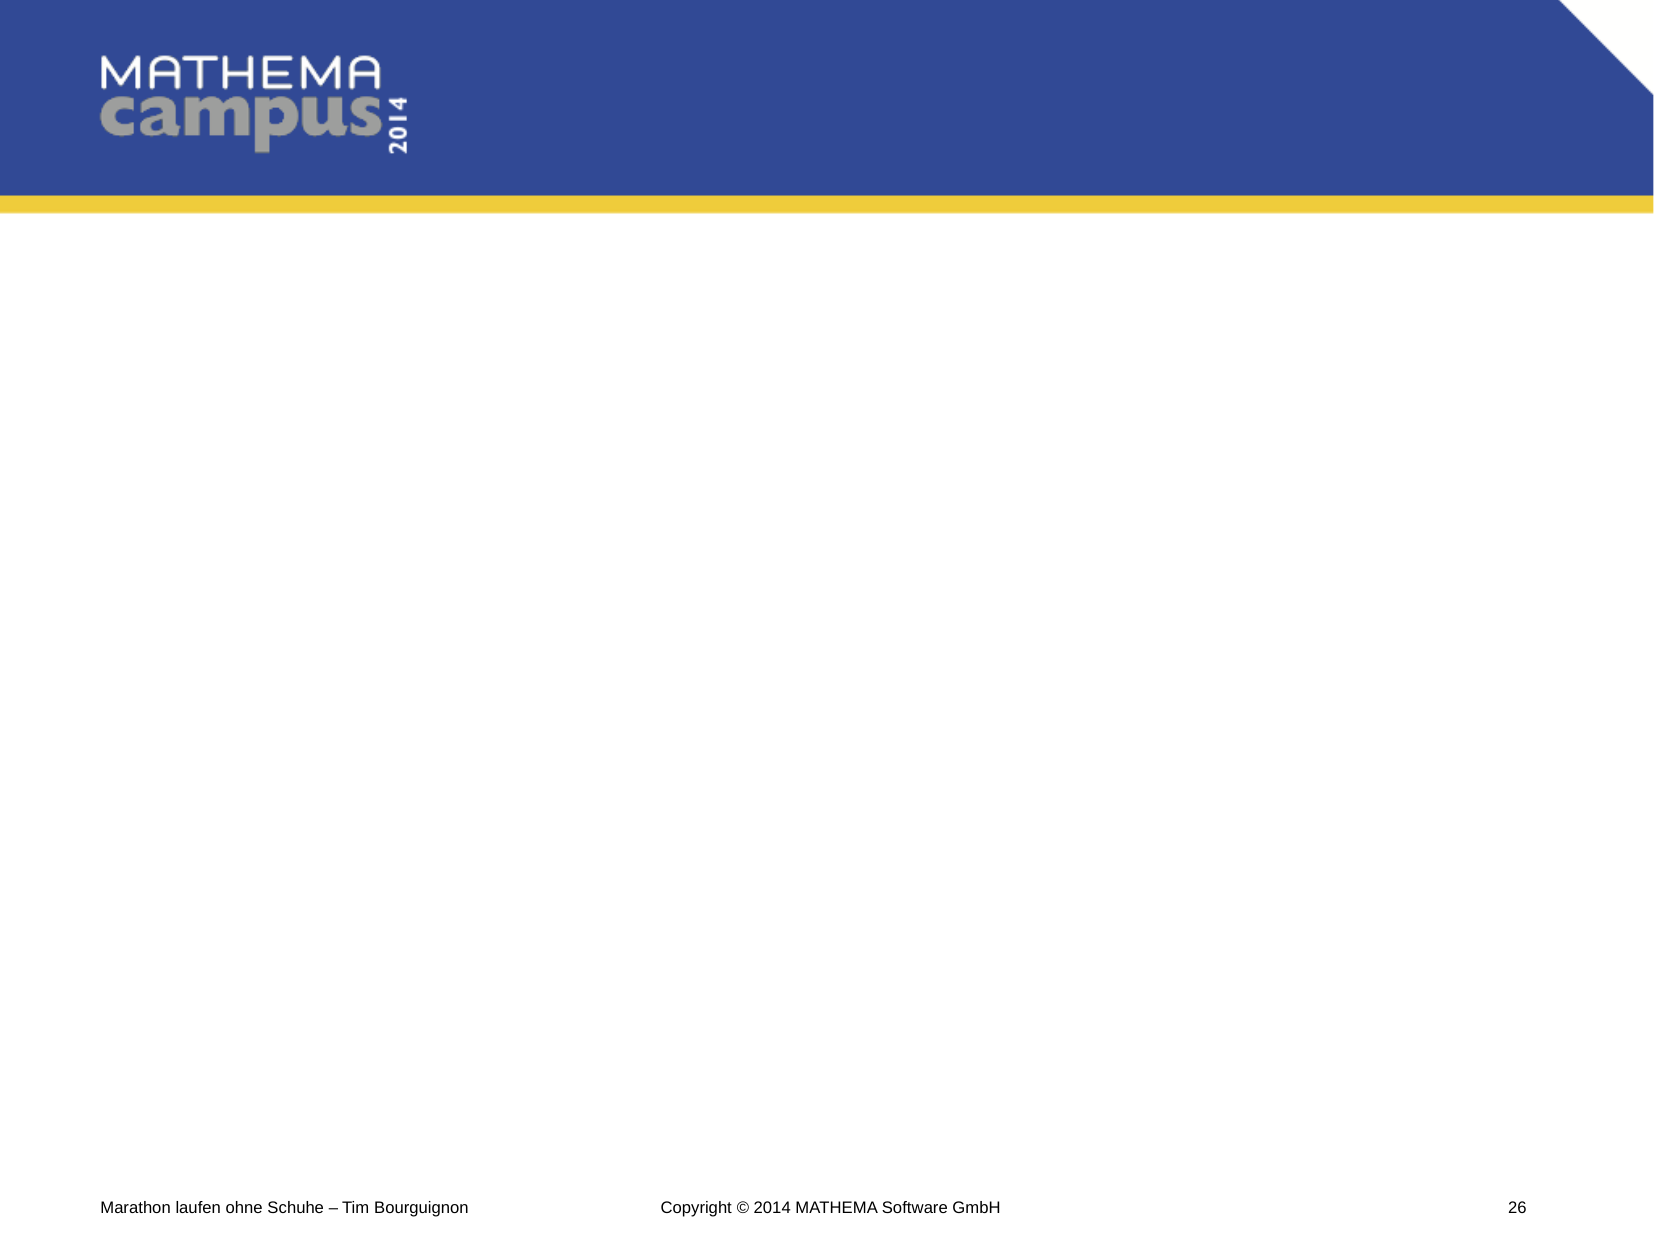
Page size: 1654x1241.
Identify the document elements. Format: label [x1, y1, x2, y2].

picture [0, 0, 1654, 217]
